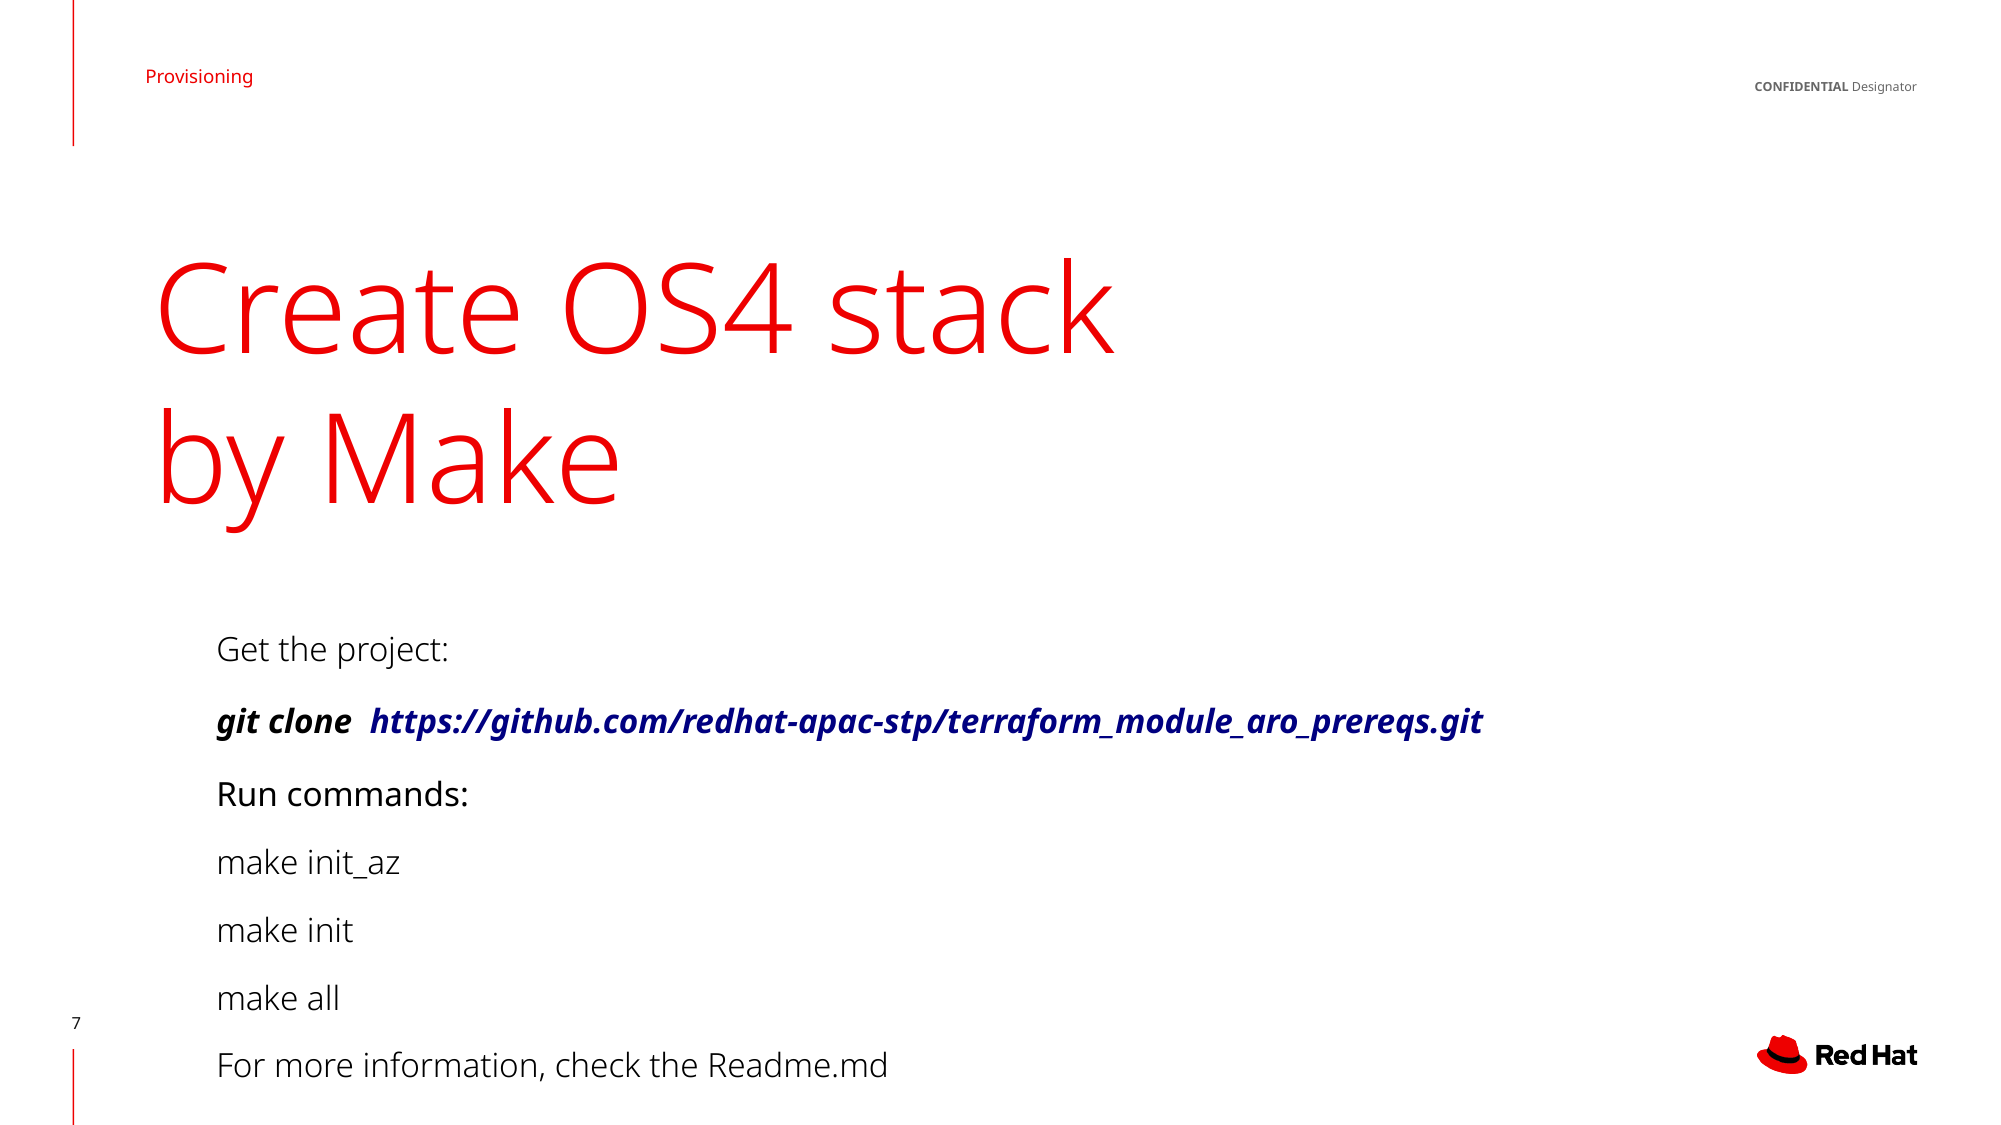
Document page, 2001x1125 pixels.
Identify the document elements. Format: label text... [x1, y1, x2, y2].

text_box Provisioning [73, 9, 918, 144]
title Get the project: git clone https://github.com/redhat-apac-stp/terraform_module_aro_prereqs.git Run commands: make init_az make init make all For more information, check the Readme.md [144, 585, 1607, 871]
text_box CONFIDENTIAL Designator [1651, 45, 1918, 95]
title Create OS4 stack by Make [81, 213, 1141, 556]
picture [1757, 1035, 1918, 1074]
